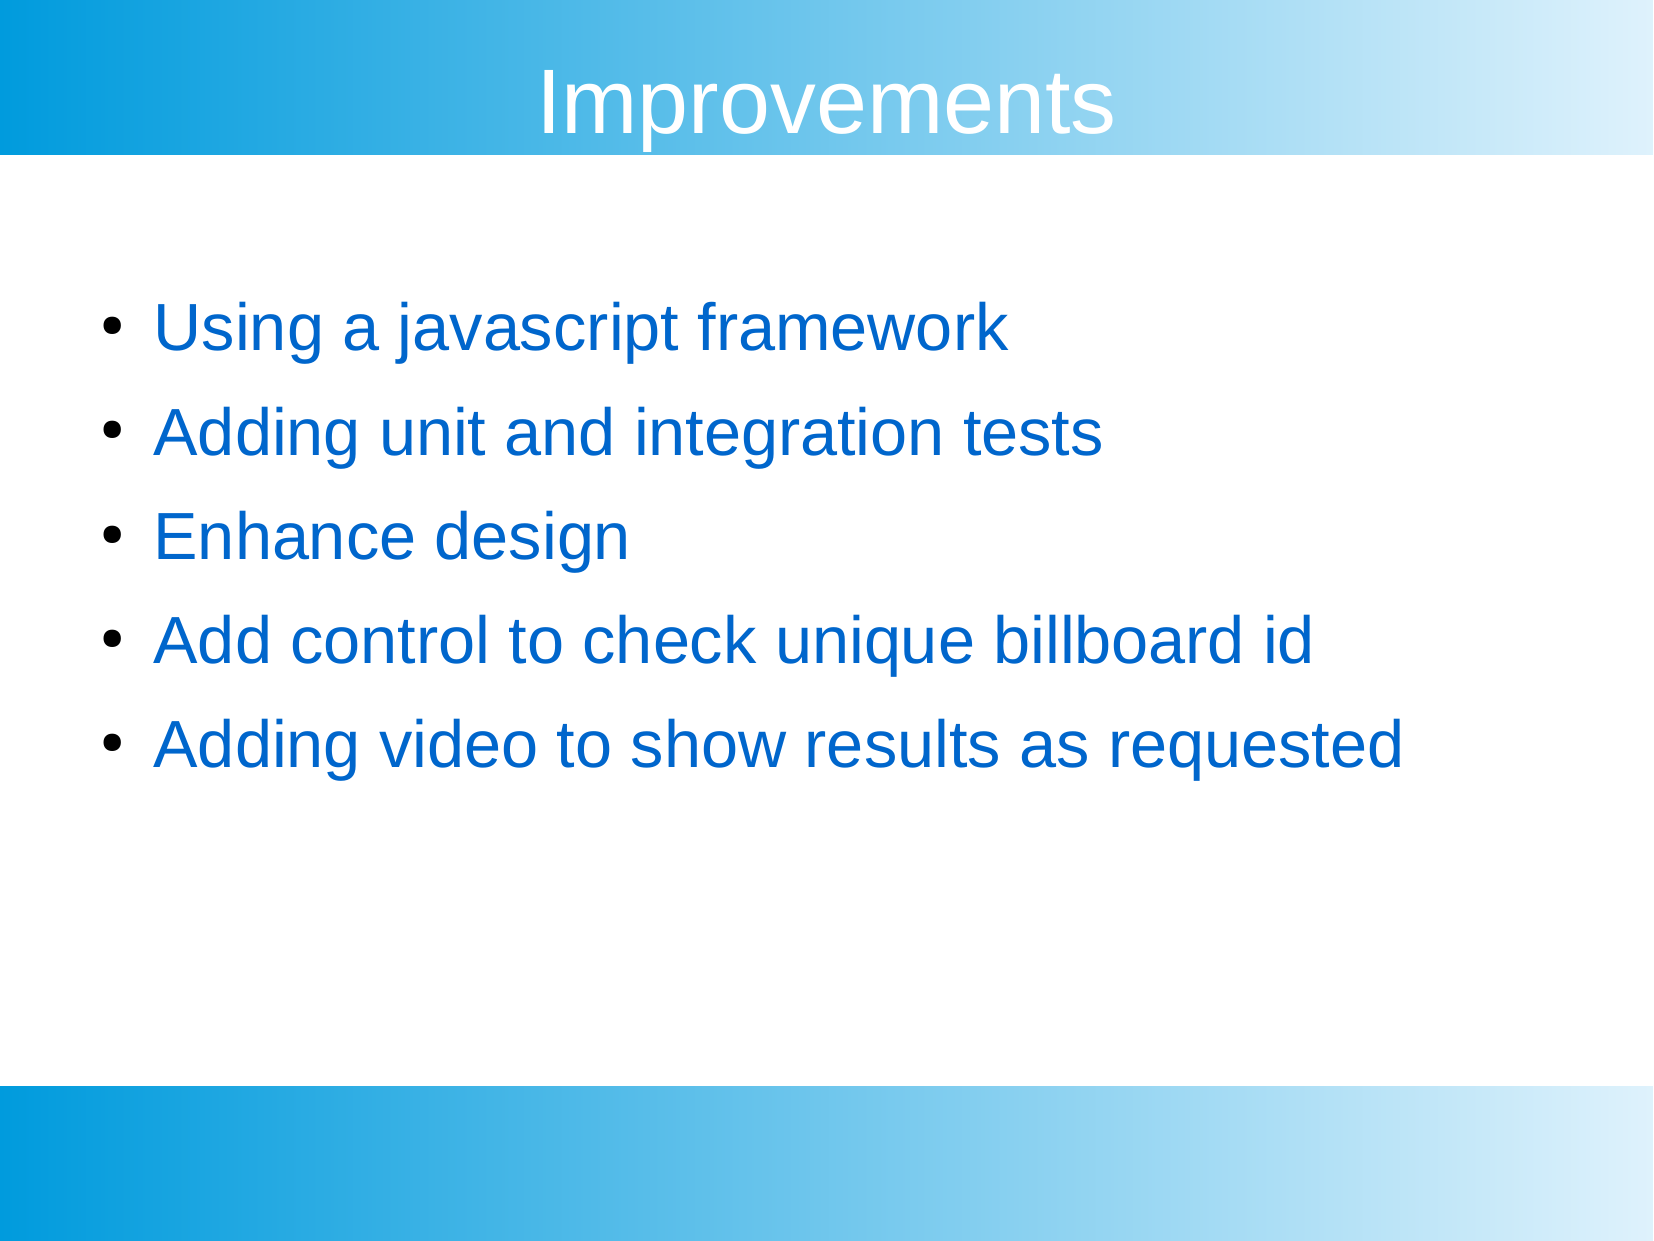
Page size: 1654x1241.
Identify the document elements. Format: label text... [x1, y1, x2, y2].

list Using a javascript framework Adding unit and integration tests Enhance design Add control to check unique billboard id Adding video to show results as requested [82, 290, 1571, 1010]
title Improvements [82, 49, 1571, 155]
